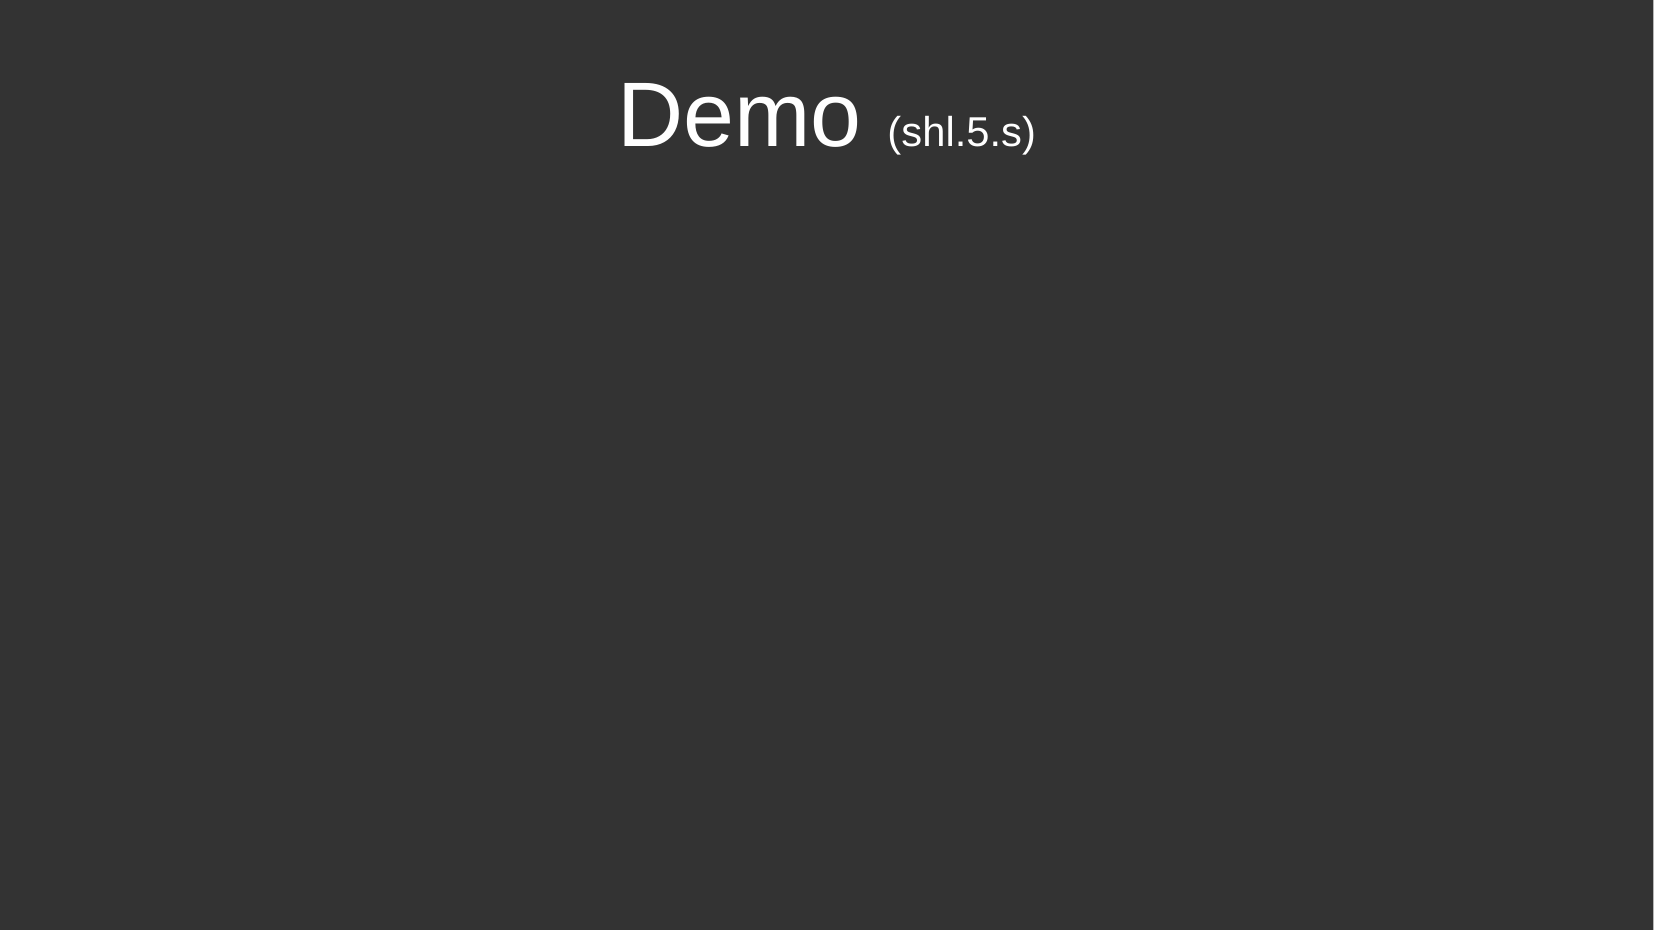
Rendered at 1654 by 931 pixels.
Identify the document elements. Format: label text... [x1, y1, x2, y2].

title Demo (shl.5.s) [82, 37, 1571, 193]
